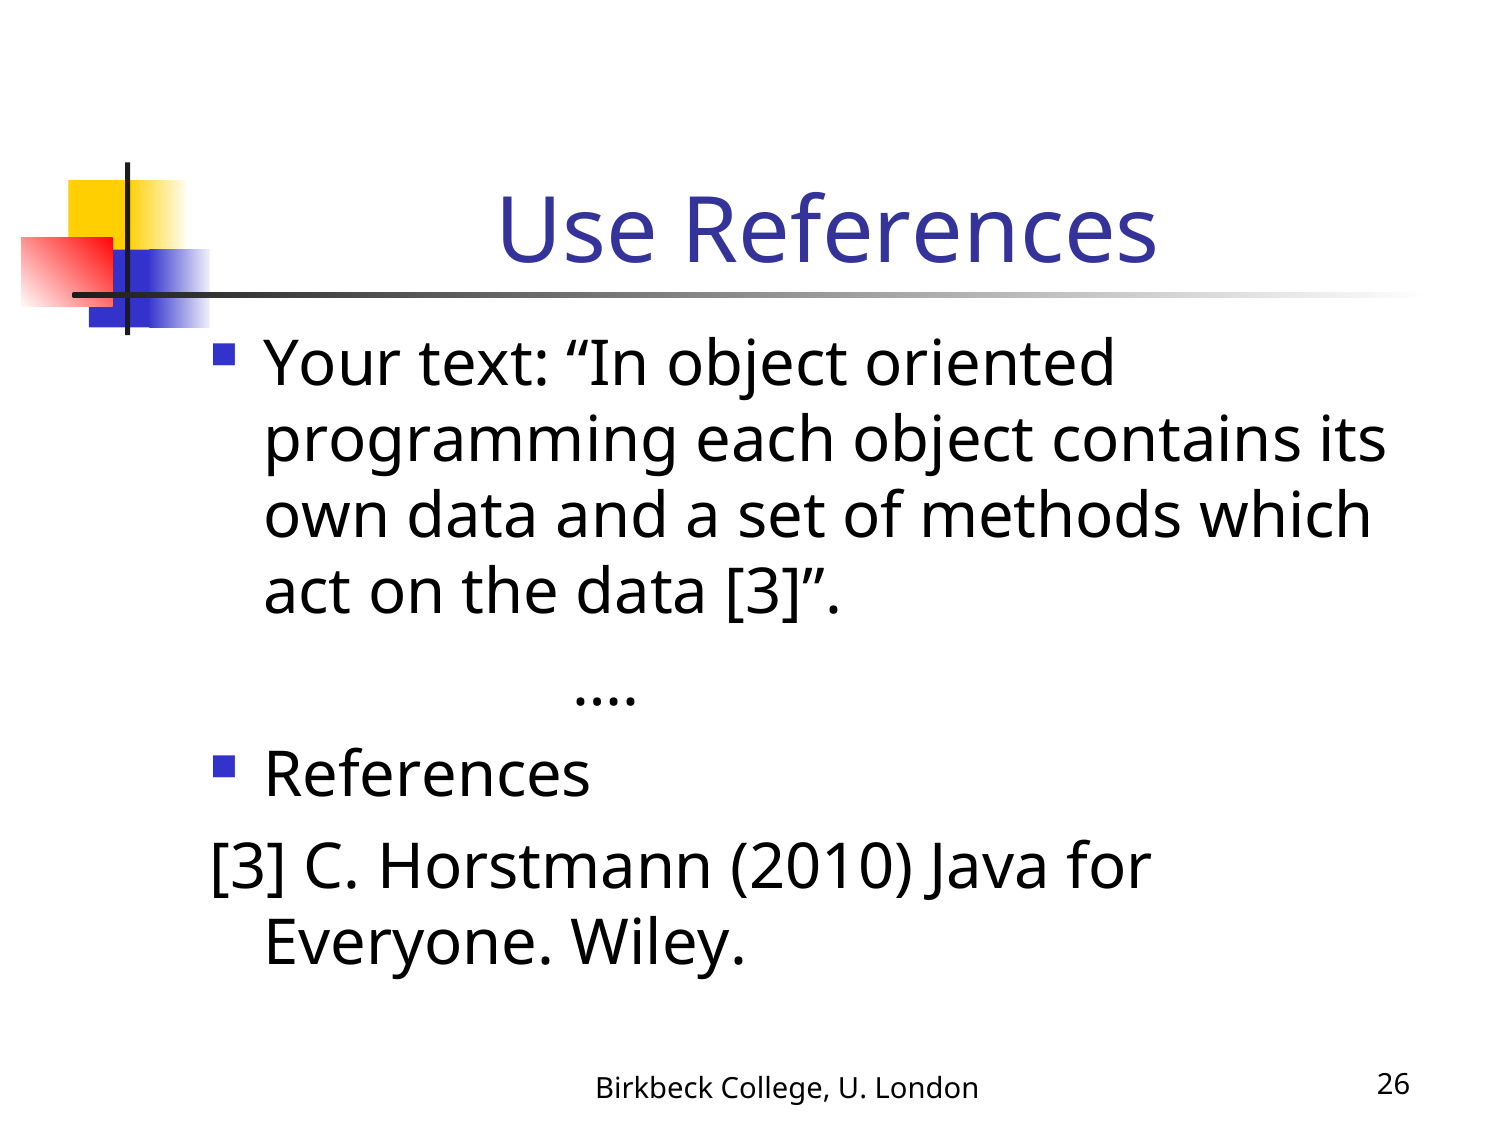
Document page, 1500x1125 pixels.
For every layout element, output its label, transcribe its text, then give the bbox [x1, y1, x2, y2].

title Use References [188, 101, 1468, 289]
text_box <number> [1112, 1037, 1426, 1113]
list Your text: “In object oriented programming each object contains its own data and a set of methods which act on the data [3]”. …. References [3] C. Horstmann (2010) Java for Everyone. Wiley. [194, 314, 1470, 990]
text_box Birkbeck College, U. London [549, 1037, 1026, 1113]
